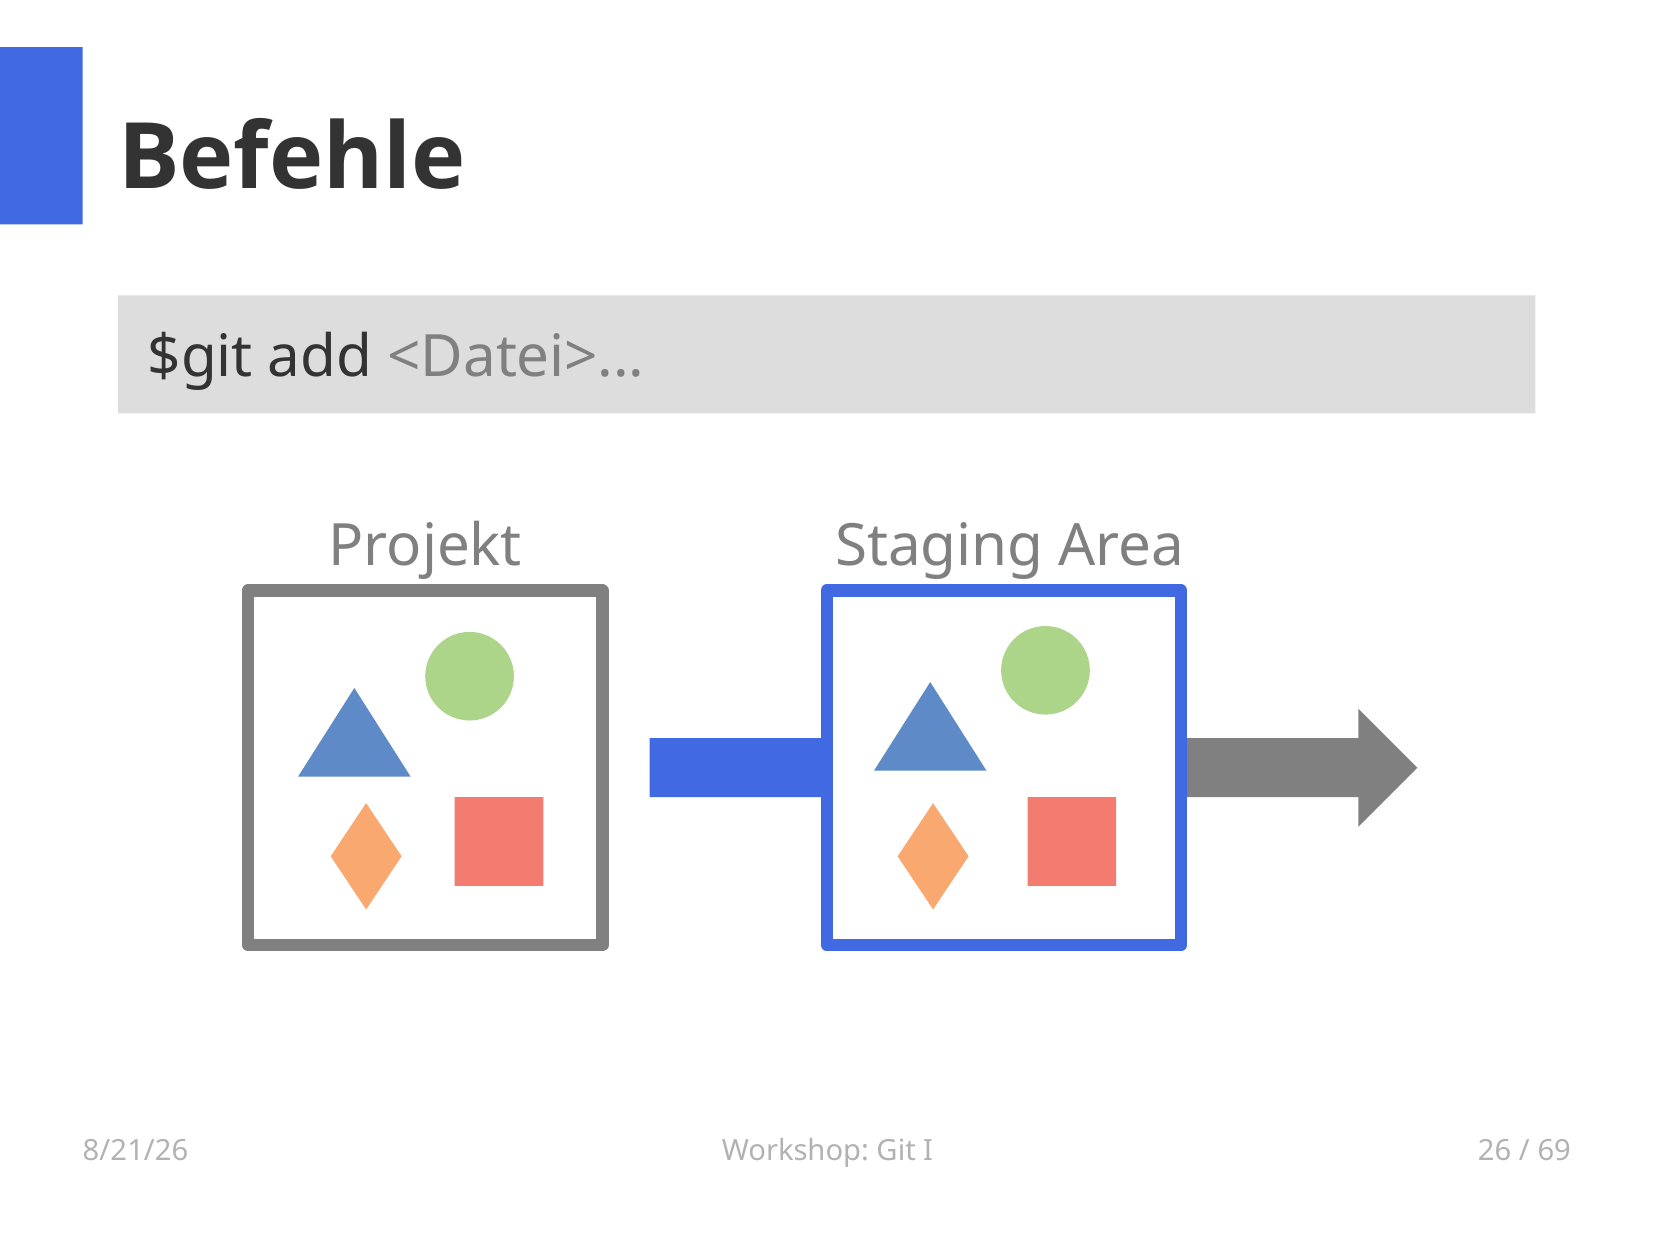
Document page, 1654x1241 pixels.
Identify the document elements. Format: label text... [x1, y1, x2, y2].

text_box Projekt [248, 496, 603, 591]
text_box [425, 631, 514, 721]
text_box [873, 682, 987, 771]
text_box [1001, 625, 1090, 715]
list $git add <Datei>... [118, 295, 1536, 414]
title Befehle [118, 49, 1571, 257]
text_box [1187, 708, 1418, 827]
text_box [897, 803, 969, 910]
text_box [298, 687, 411, 777]
text_box [1027, 797, 1117, 886]
text_box Staging Area [803, 496, 1217, 591]
text_box [454, 797, 544, 886]
text_box [330, 803, 402, 910]
text_box [649, 738, 821, 798]
